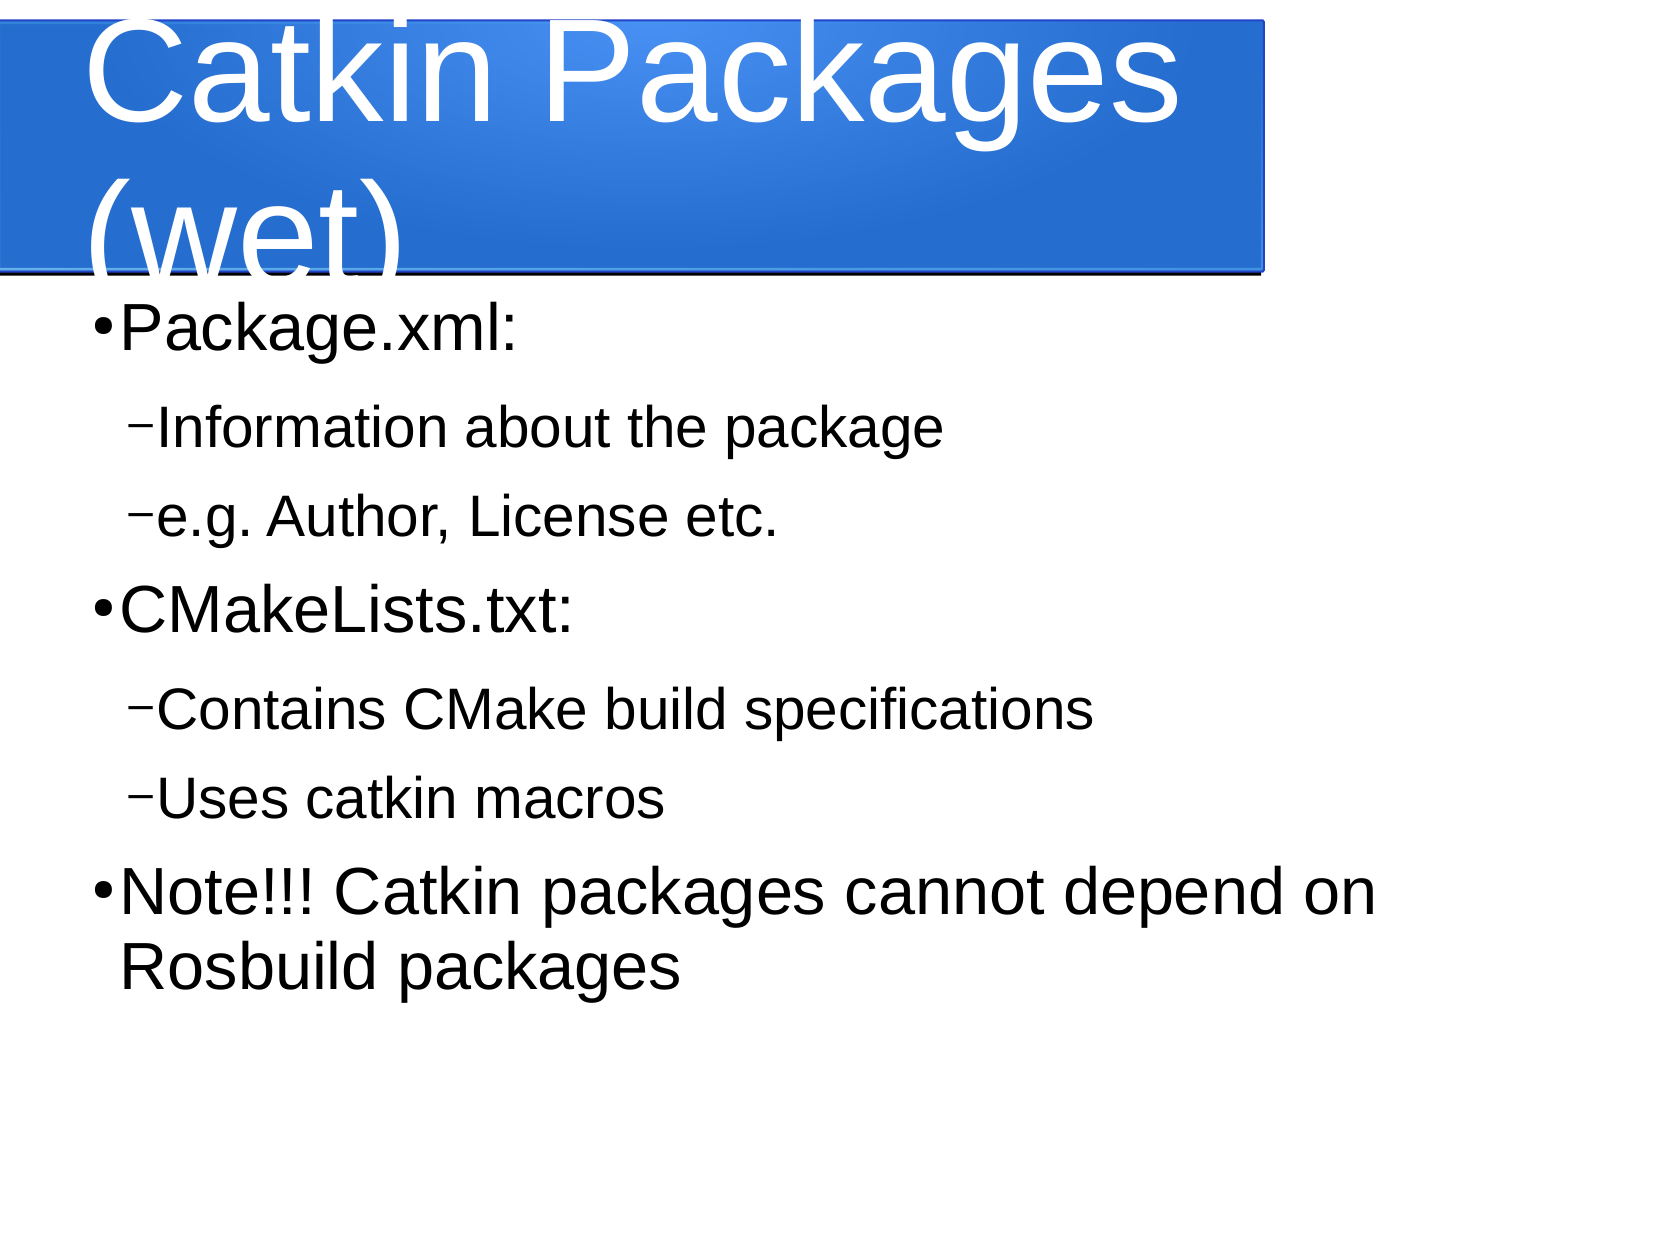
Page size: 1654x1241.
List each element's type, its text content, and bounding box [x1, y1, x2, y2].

title Catkin Packages (wet) [82, 0, 1250, 290]
list Package.xml: Information about the package e.g. Author, License etc. CMakeLists.txt: Contains CMake build specifications Uses catkin macros Note!!! Catkin packages cannot depend on Rosbuild packages [82, 290, 1538, 1010]
